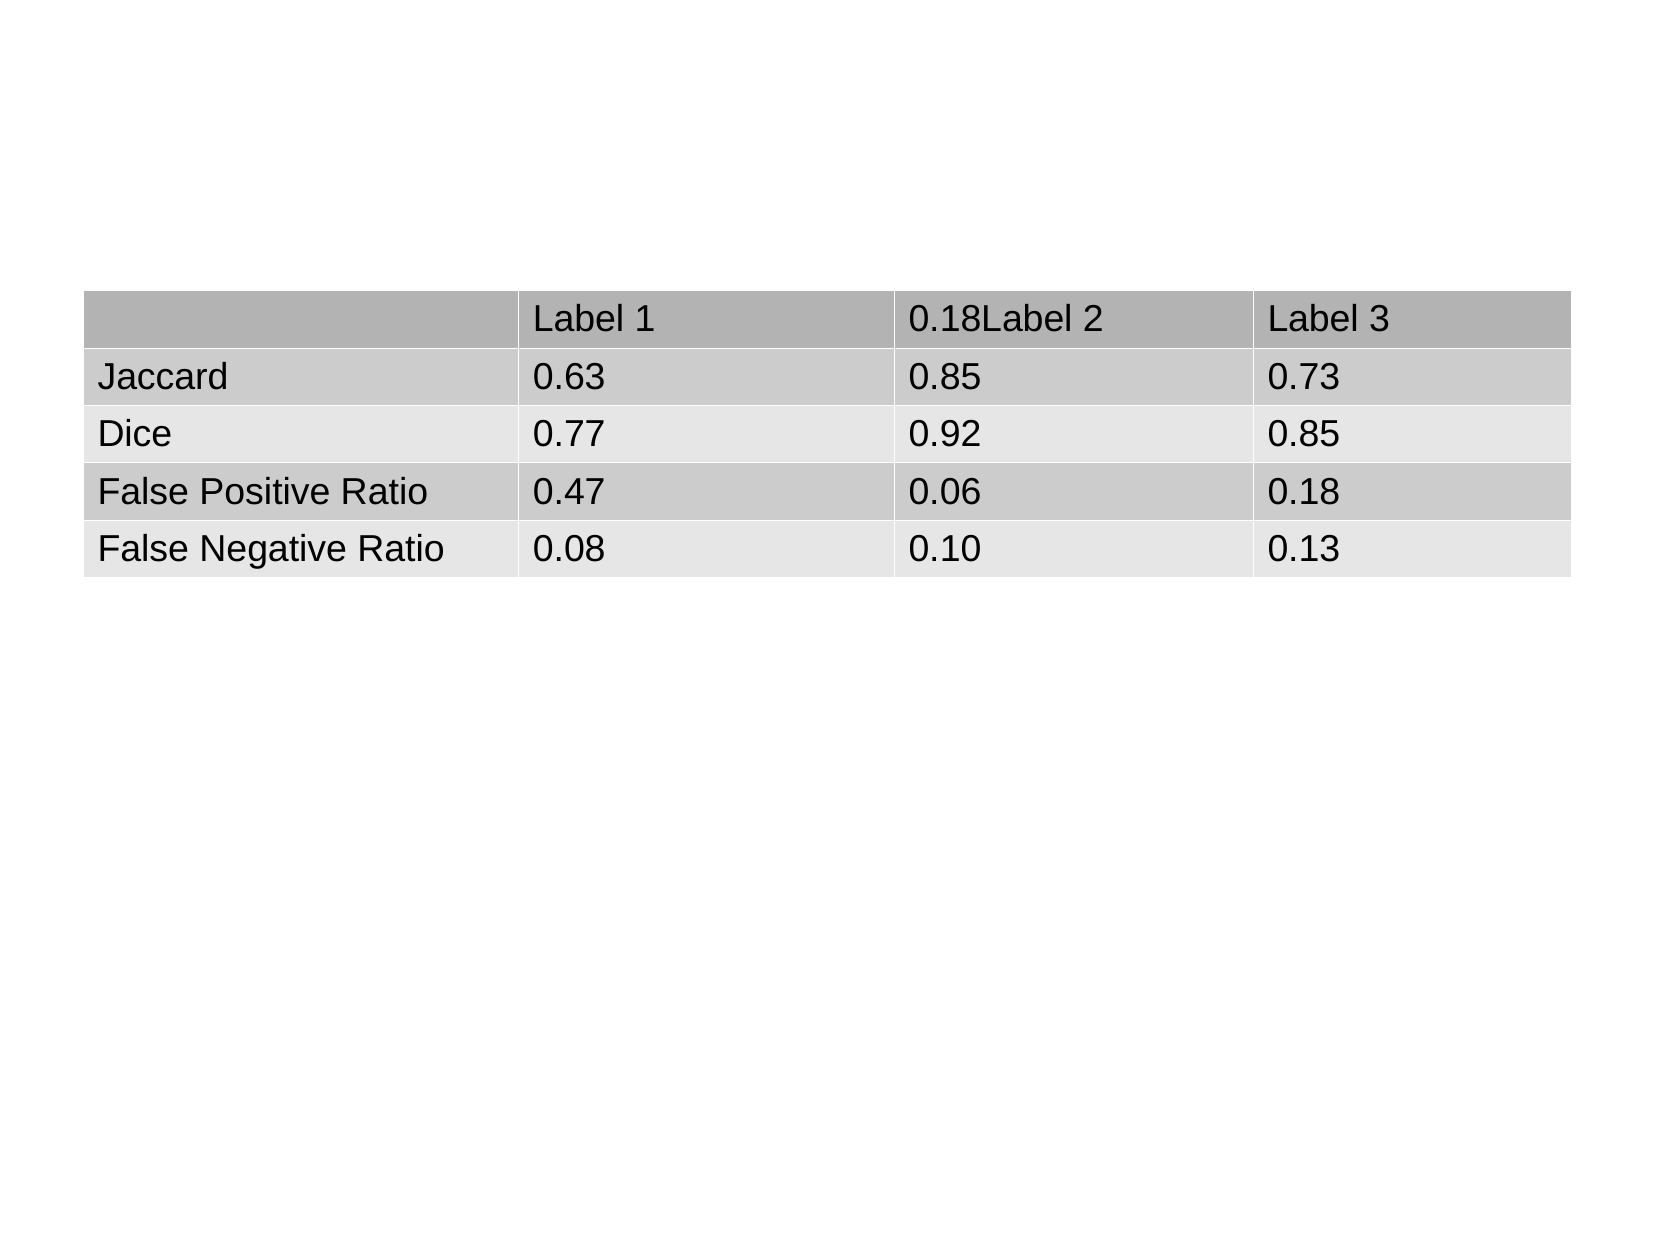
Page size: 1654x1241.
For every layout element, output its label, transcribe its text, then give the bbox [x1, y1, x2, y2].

table_header 0.18Label 2 [895, 291, 1253, 348]
table_header Label 1 [519, 291, 894, 348]
table_cell 0.10 [895, 521, 1253, 577]
table_cell 0.73 [1254, 349, 1571, 405]
table_cell 0.85 [895, 349, 1253, 405]
table_cell 0.18 [1254, 463, 1571, 520]
table_cell 0.08 [519, 521, 894, 577]
table_header [84, 291, 518, 348]
table_cell 0.63 [519, 349, 894, 405]
table_cell 0.13 [1254, 521, 1571, 577]
table_cell Dice [84, 406, 518, 462]
table_cell Jaccard [84, 349, 518, 405]
table_cell 0.06 [895, 463, 1253, 520]
table_cell False Negative Ratio [84, 521, 518, 577]
table_header Label 3 [1254, 291, 1571, 348]
table_cell 0.77 [519, 406, 894, 462]
table_cell 0.92 [895, 406, 1253, 462]
table_cell False Positive Ratio [84, 463, 518, 520]
table_cell 0.85 [1254, 406, 1571, 462]
table_cell 0.47 [519, 463, 894, 520]
